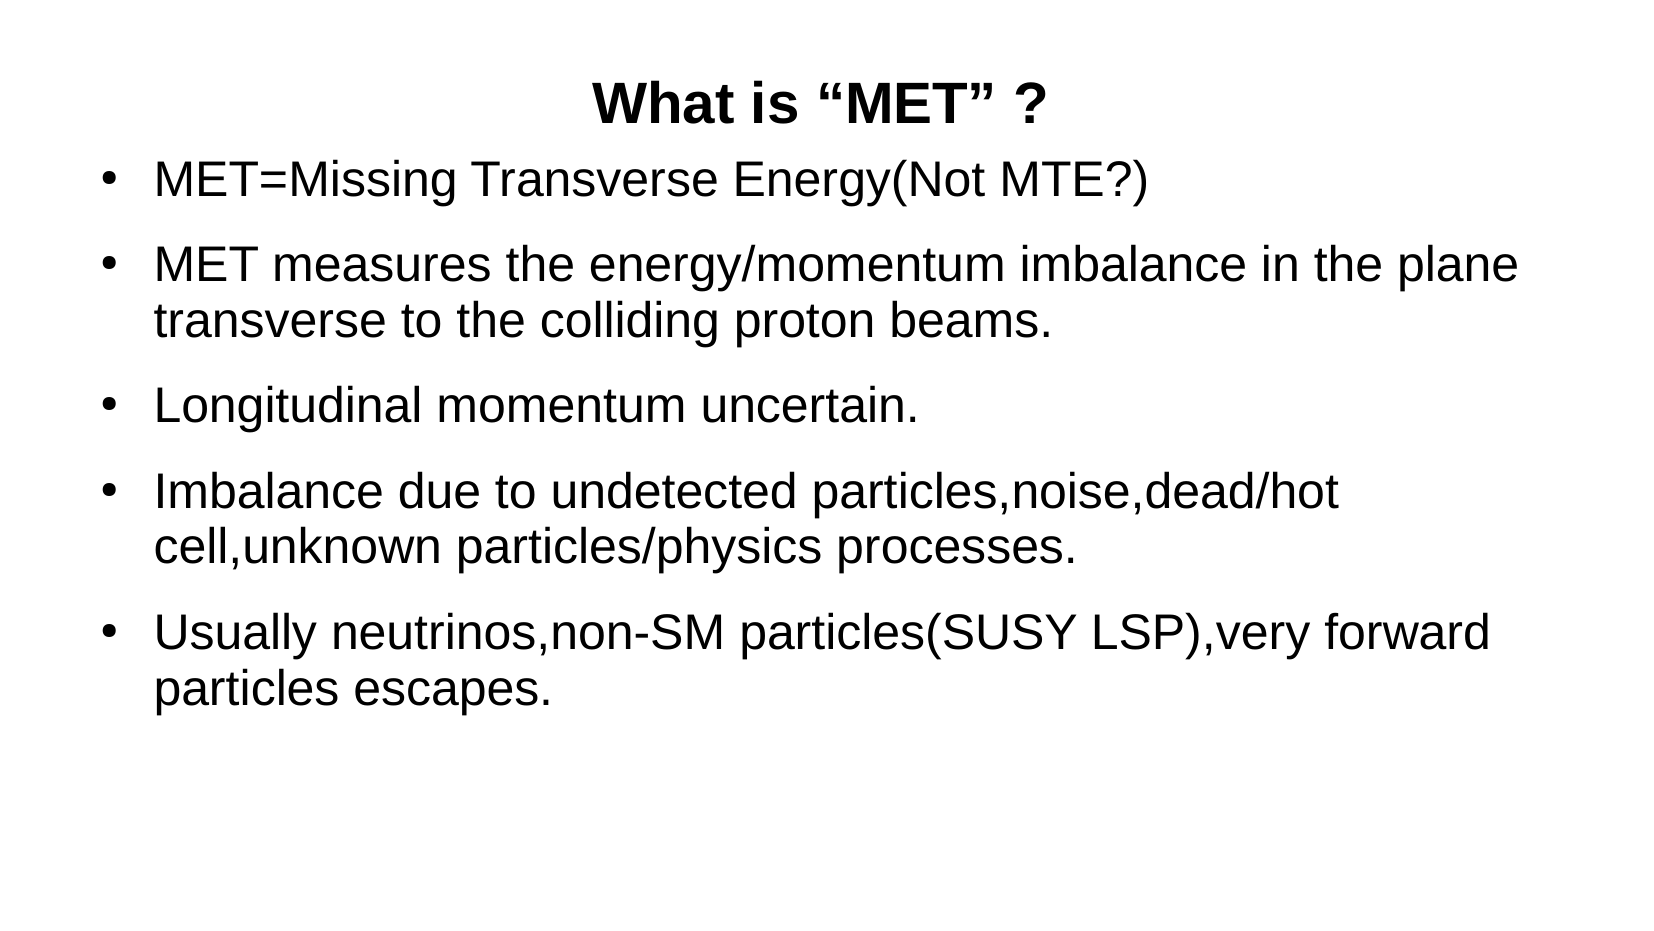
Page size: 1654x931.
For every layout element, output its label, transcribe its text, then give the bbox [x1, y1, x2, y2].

title What is “MET” ? [76, 25, 1565, 181]
list MET=Missing Transverse Energy(Not MTE?) MET measures the energy/momentum imbalance in the plane transverse to the colliding proton beams. Longitudinal momentum uncertain. Imbalance due to undetected particles,noise,dead/hot cell,unknown particles/physics processes. Usually neutrinos,non-SM particles(SUSY LSP),very forward particles escapes. [82, 151, 1571, 758]
